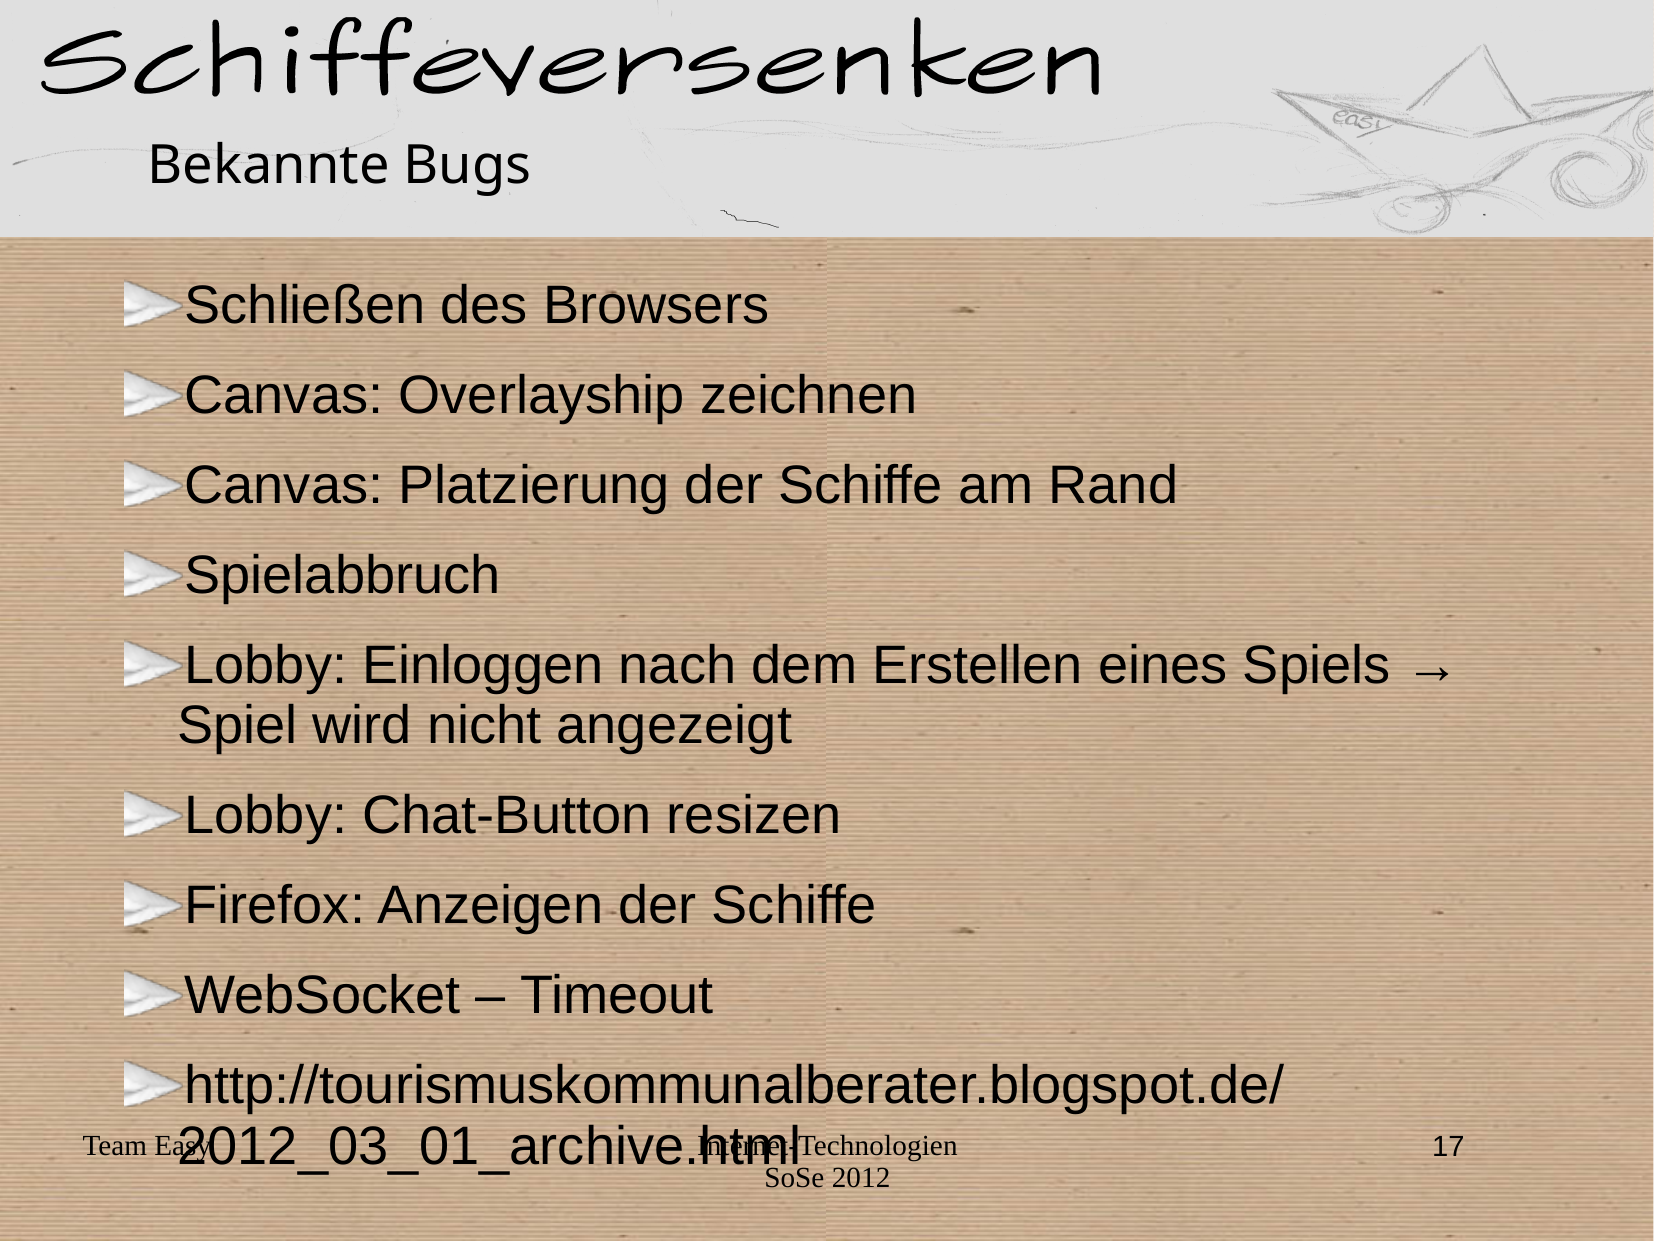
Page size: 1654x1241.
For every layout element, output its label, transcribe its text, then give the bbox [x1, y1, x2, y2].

title Bekannte Bugs [147, 59, 1093, 267]
picture [0, 0, 1654, 1241]
list Schließen des Browsers Canvas: Overlayship zeichnen Canvas: Platzierung der Schiffe am Rand Spielabbruch Lobby: Einloggen nach dem Erstellen eines Spiels → Spiel wird nicht angezeigt Lobby: Chat-Button resizen Firefox: Anzeigen der Schiffe WebSocket – Timeout http://tourismuskommunalberater.blogspot.de/2012_03_01_archive.html [106, 274, 1595, 1176]
